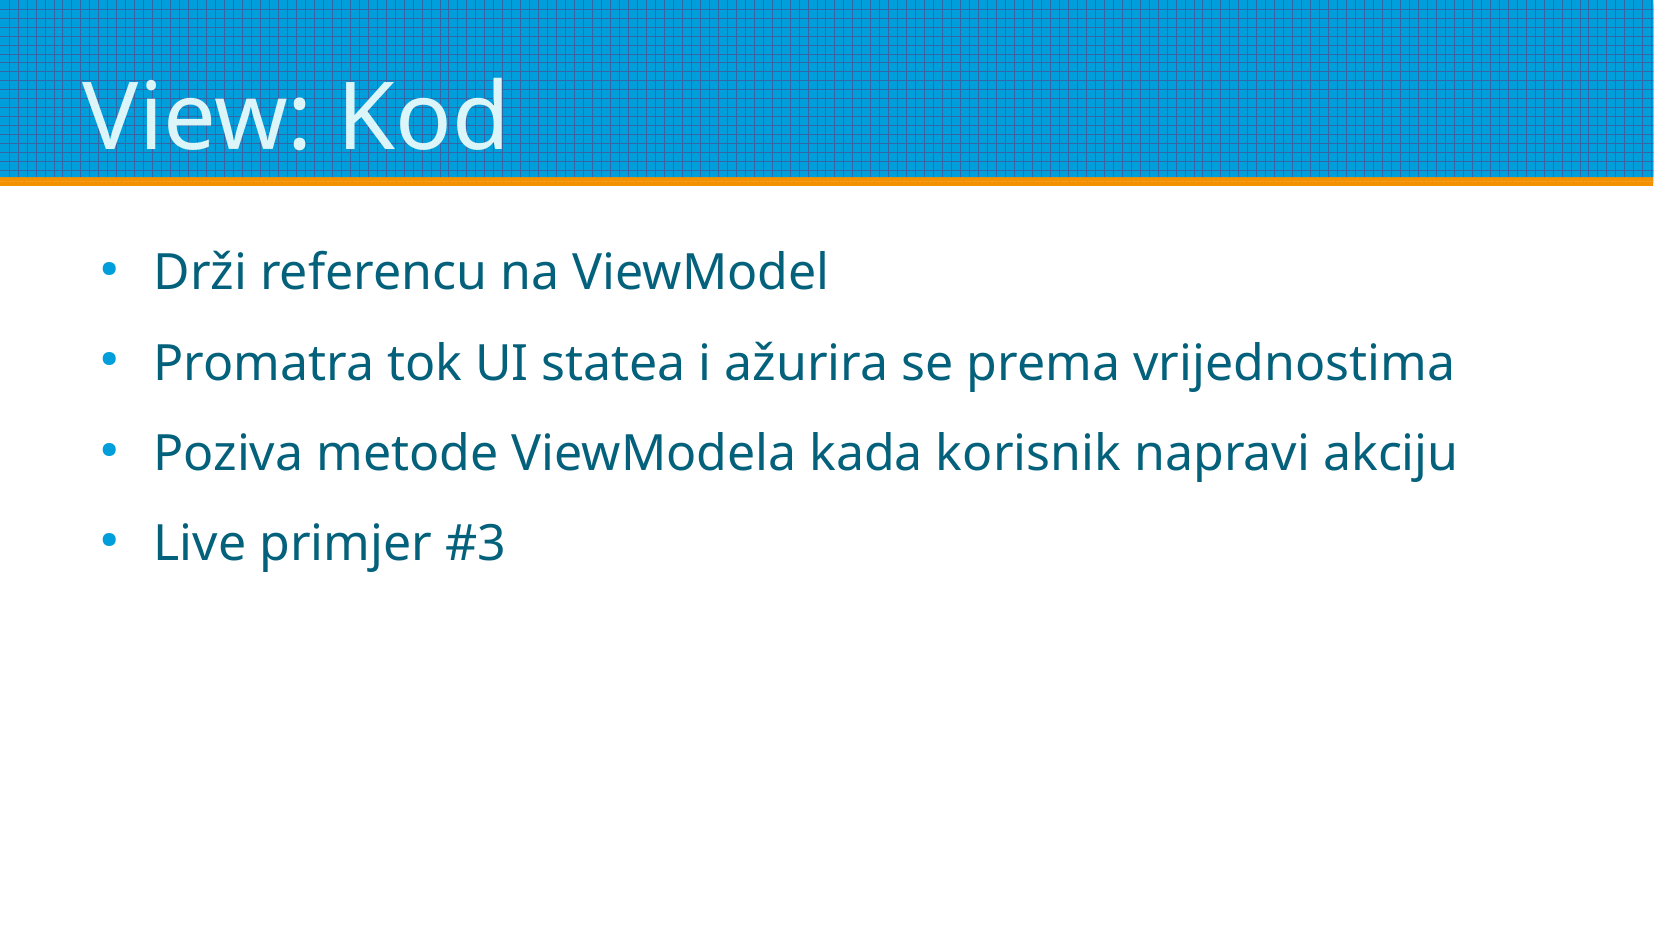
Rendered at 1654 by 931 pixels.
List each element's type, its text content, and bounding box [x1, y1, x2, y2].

title View: Kod [82, 14, 1571, 178]
list Drži referencu na ViewModel Promatra tok UI statea i ažurira se prema vrijednostima Poziva metode ViewModela kada korisnik napravi akciju Live primjer #3 [82, 236, 1571, 813]
